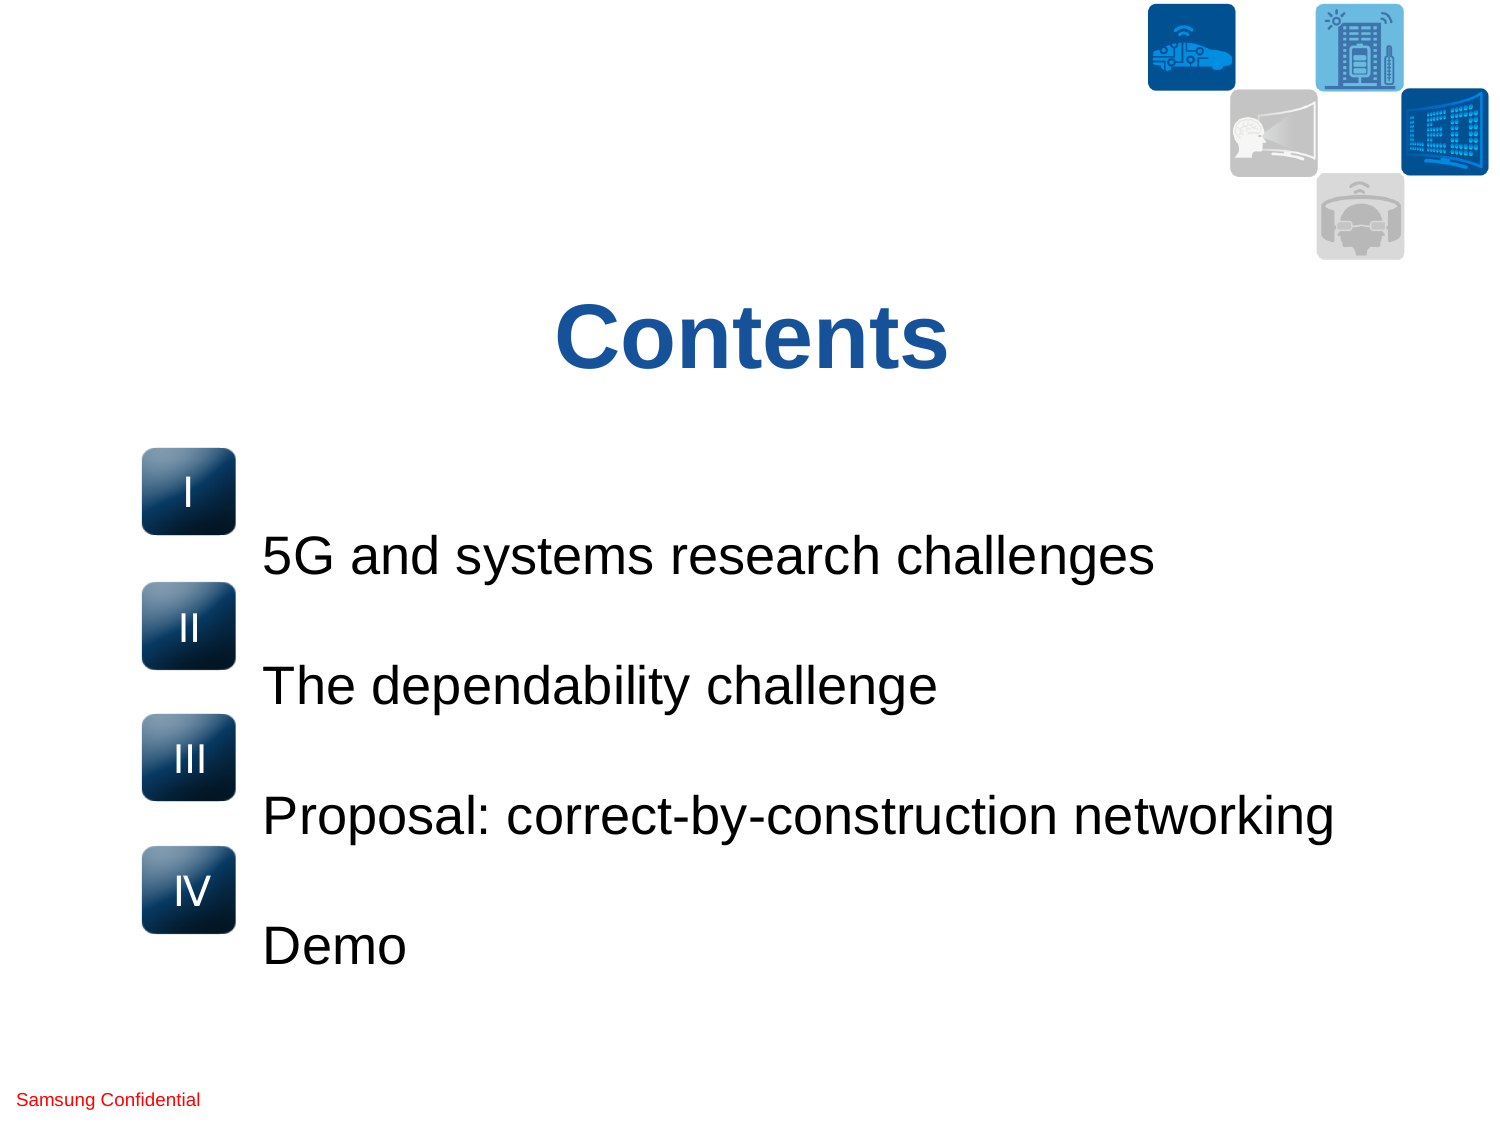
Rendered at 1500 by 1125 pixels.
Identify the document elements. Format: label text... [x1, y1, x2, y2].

text_box II [163, 593, 233, 659]
picture [114, 830, 252, 949]
list 5G and systems research challenges The dependability challenge Proposal: correct-by-construction networking Demo [247, 447, 1377, 1013]
text_box Ⅰ [153, 458, 223, 524]
picture [1145, 2, 1491, 262]
text_box III [158, 724, 228, 790]
picture [114, 698, 252, 816]
picture [114, 566, 252, 685]
text_box Ⅳ [158, 857, 228, 923]
title Contents [115, 219, 1391, 444]
picture [114, 432, 252, 550]
